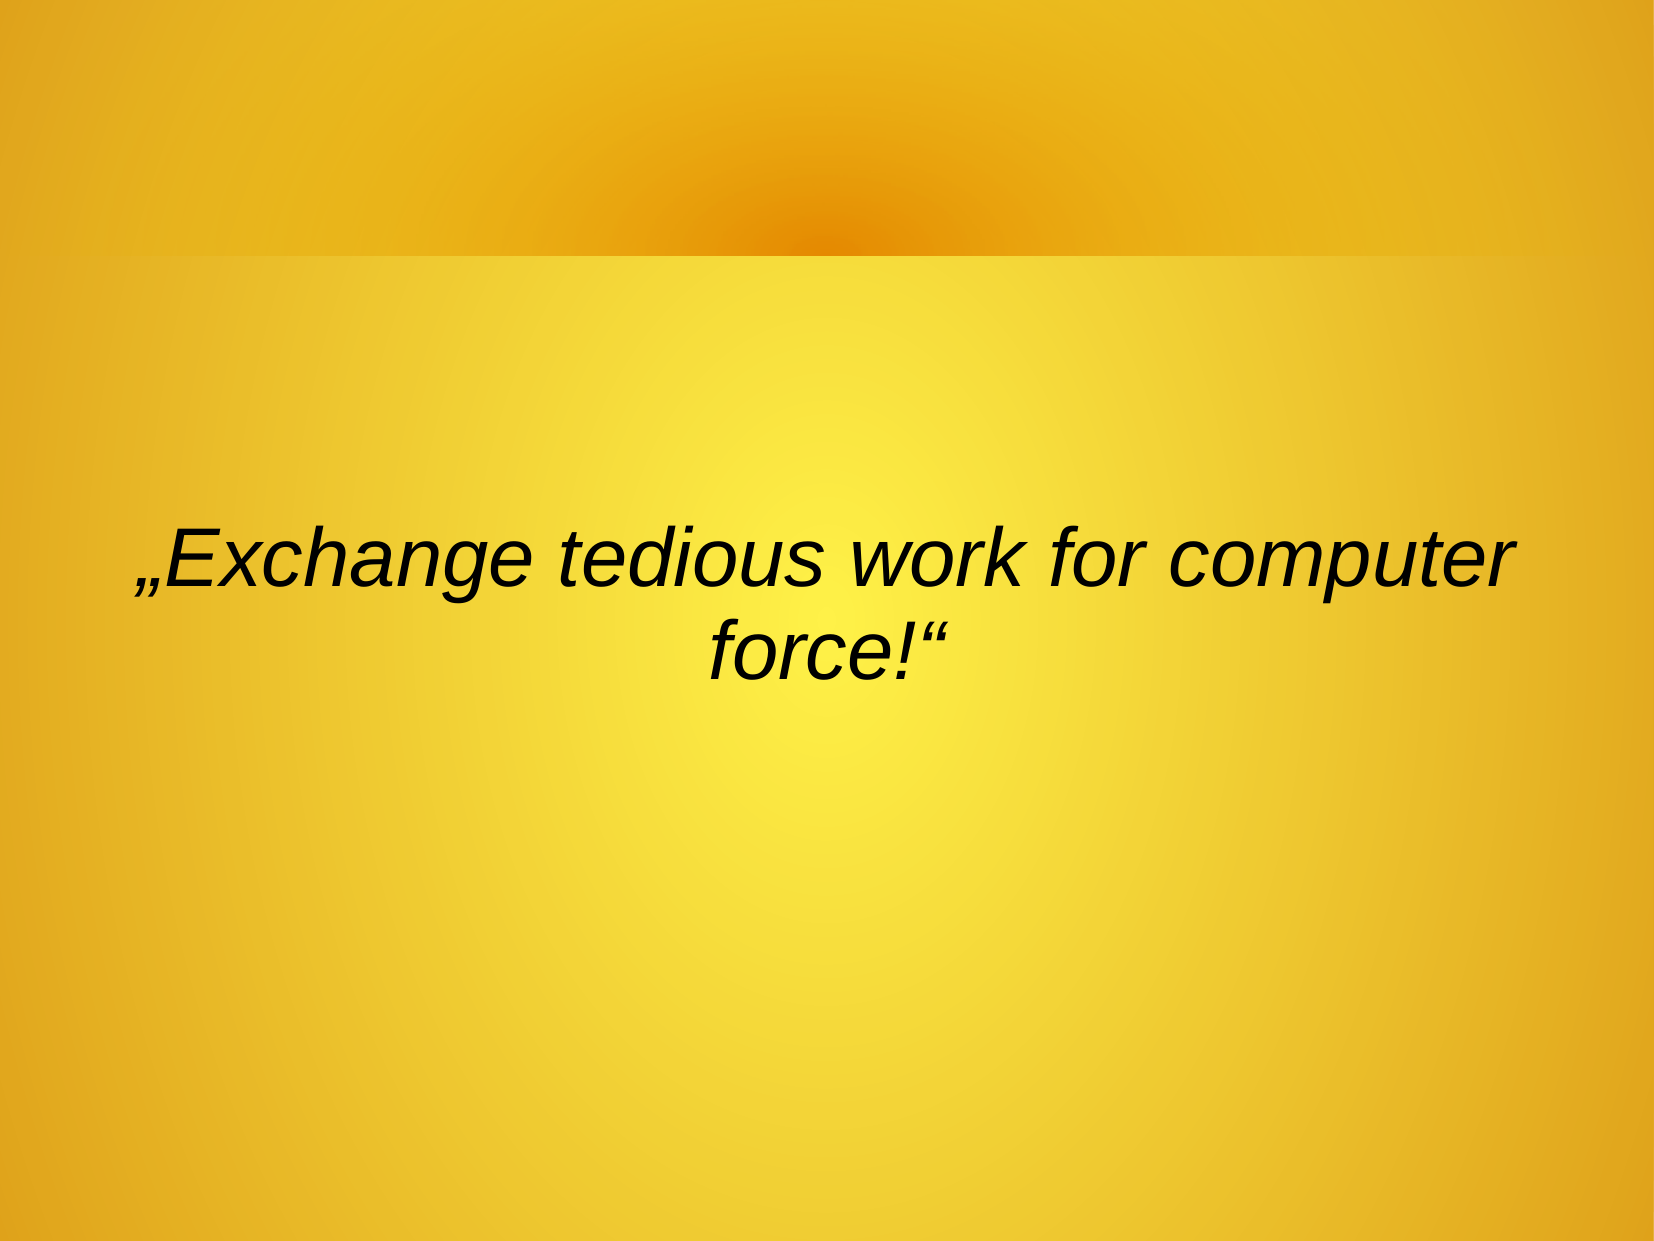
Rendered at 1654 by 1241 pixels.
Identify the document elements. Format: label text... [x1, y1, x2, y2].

subtitle „Exchange tedious work for computer force!“ [82, 129, 1571, 1079]
